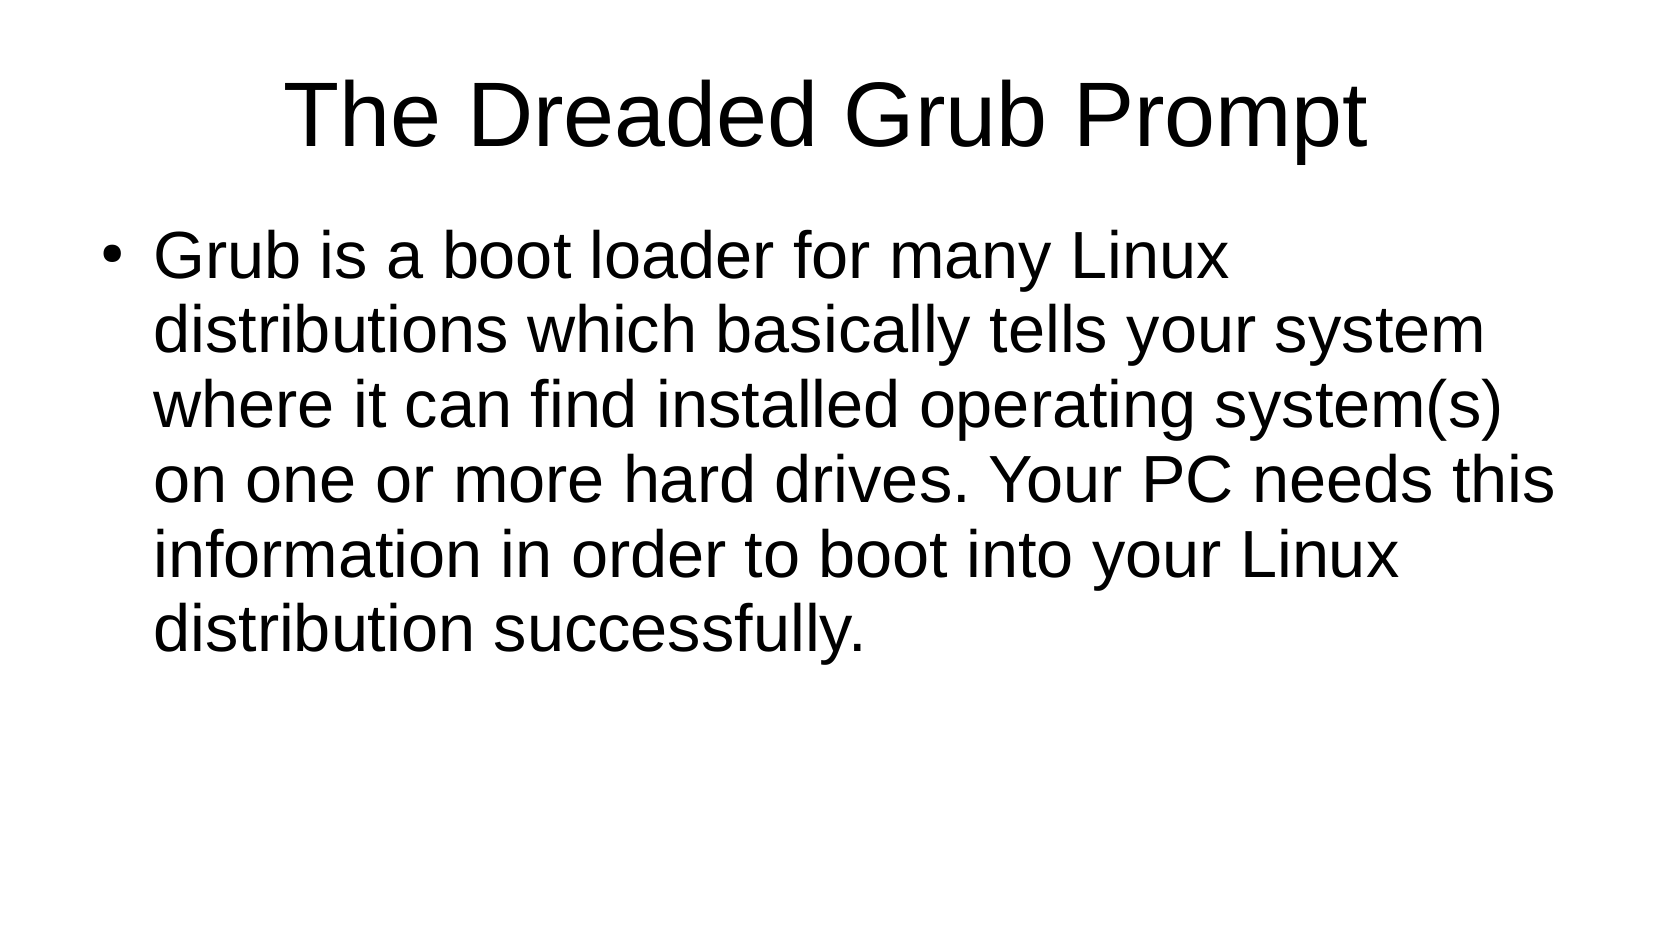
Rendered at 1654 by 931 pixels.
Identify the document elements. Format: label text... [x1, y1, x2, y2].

list Grub is a boot loader for many Linux distributions which basically tells your system where it can find installed operating system(s) on one or more hard drives. Your PC needs this information in order to boot into your Linux distribution successfully. [82, 217, 1571, 758]
title The Dreaded Grub Prompt [82, 37, 1571, 193]
